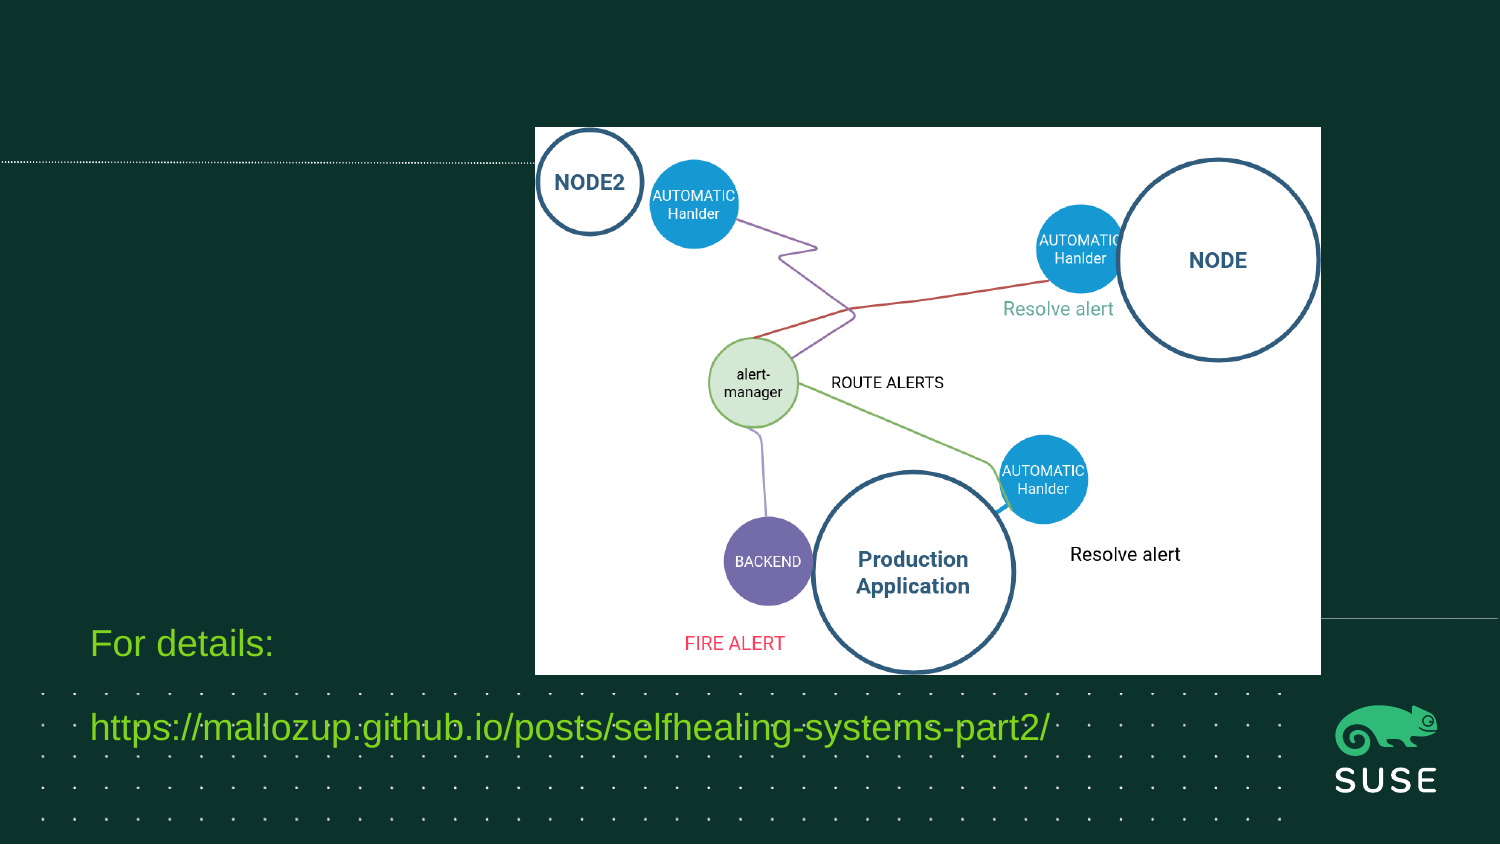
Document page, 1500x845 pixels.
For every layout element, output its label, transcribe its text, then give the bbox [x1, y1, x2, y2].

picture [0, 127, 1499, 676]
text_box For details: https://mallozup.github.io/posts/selfhealing-systems-part2/ [75, 615, 1066, 756]
